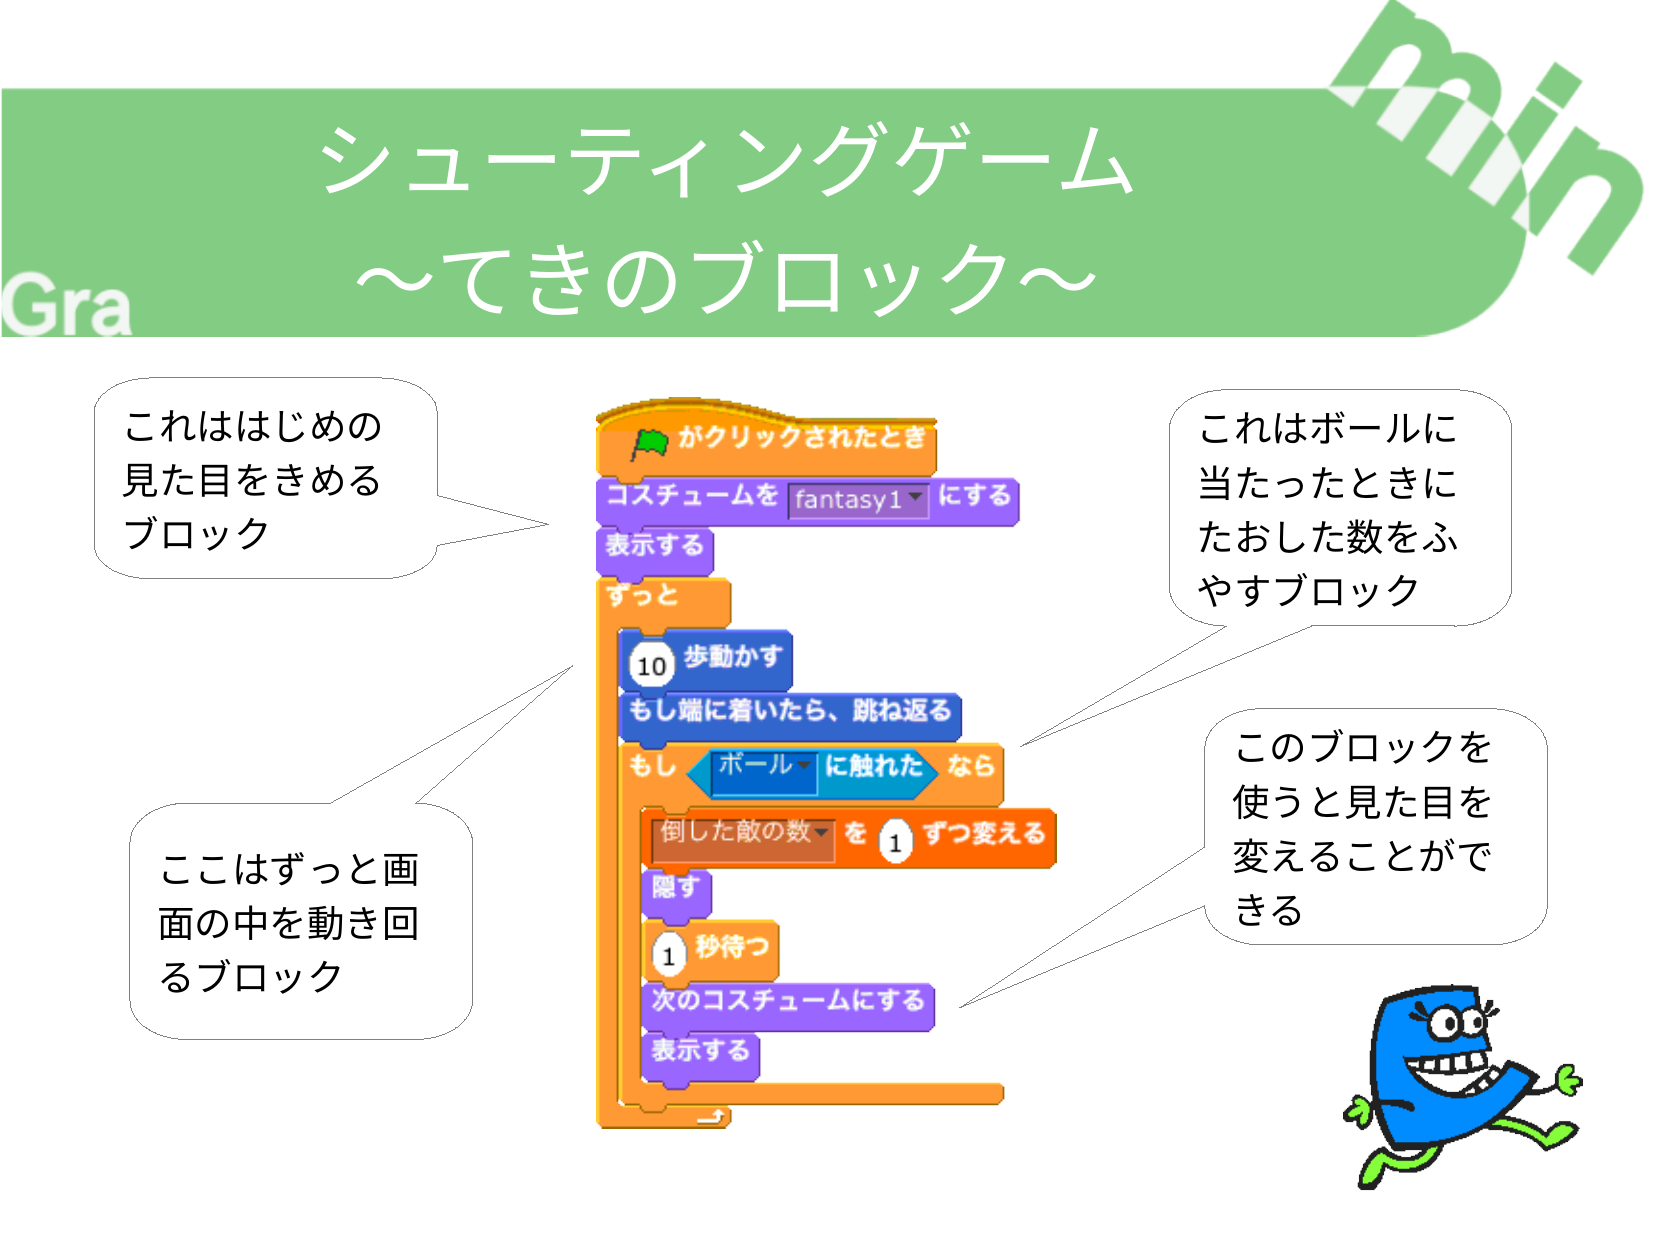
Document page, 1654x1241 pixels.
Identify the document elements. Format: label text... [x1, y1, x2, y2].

title シューティングゲーム 〜てきのブロック〜 [11, 99, 1441, 332]
picture [596, 397, 1057, 1129]
text_box これははじめの見た目をきめるブロック [94, 377, 549, 579]
picture [1343, 984, 1583, 1193]
text_box これはボールに当たったときにたおした数をふやすブロック [1057, 389, 1512, 732]
text_box このブロックを使うと見た目を変えることができる [1057, 708, 1548, 968]
picture [1, 0, 1654, 337]
text_box ここはずっと画面の中を動き回るブロック [129, 665, 573, 1040]
